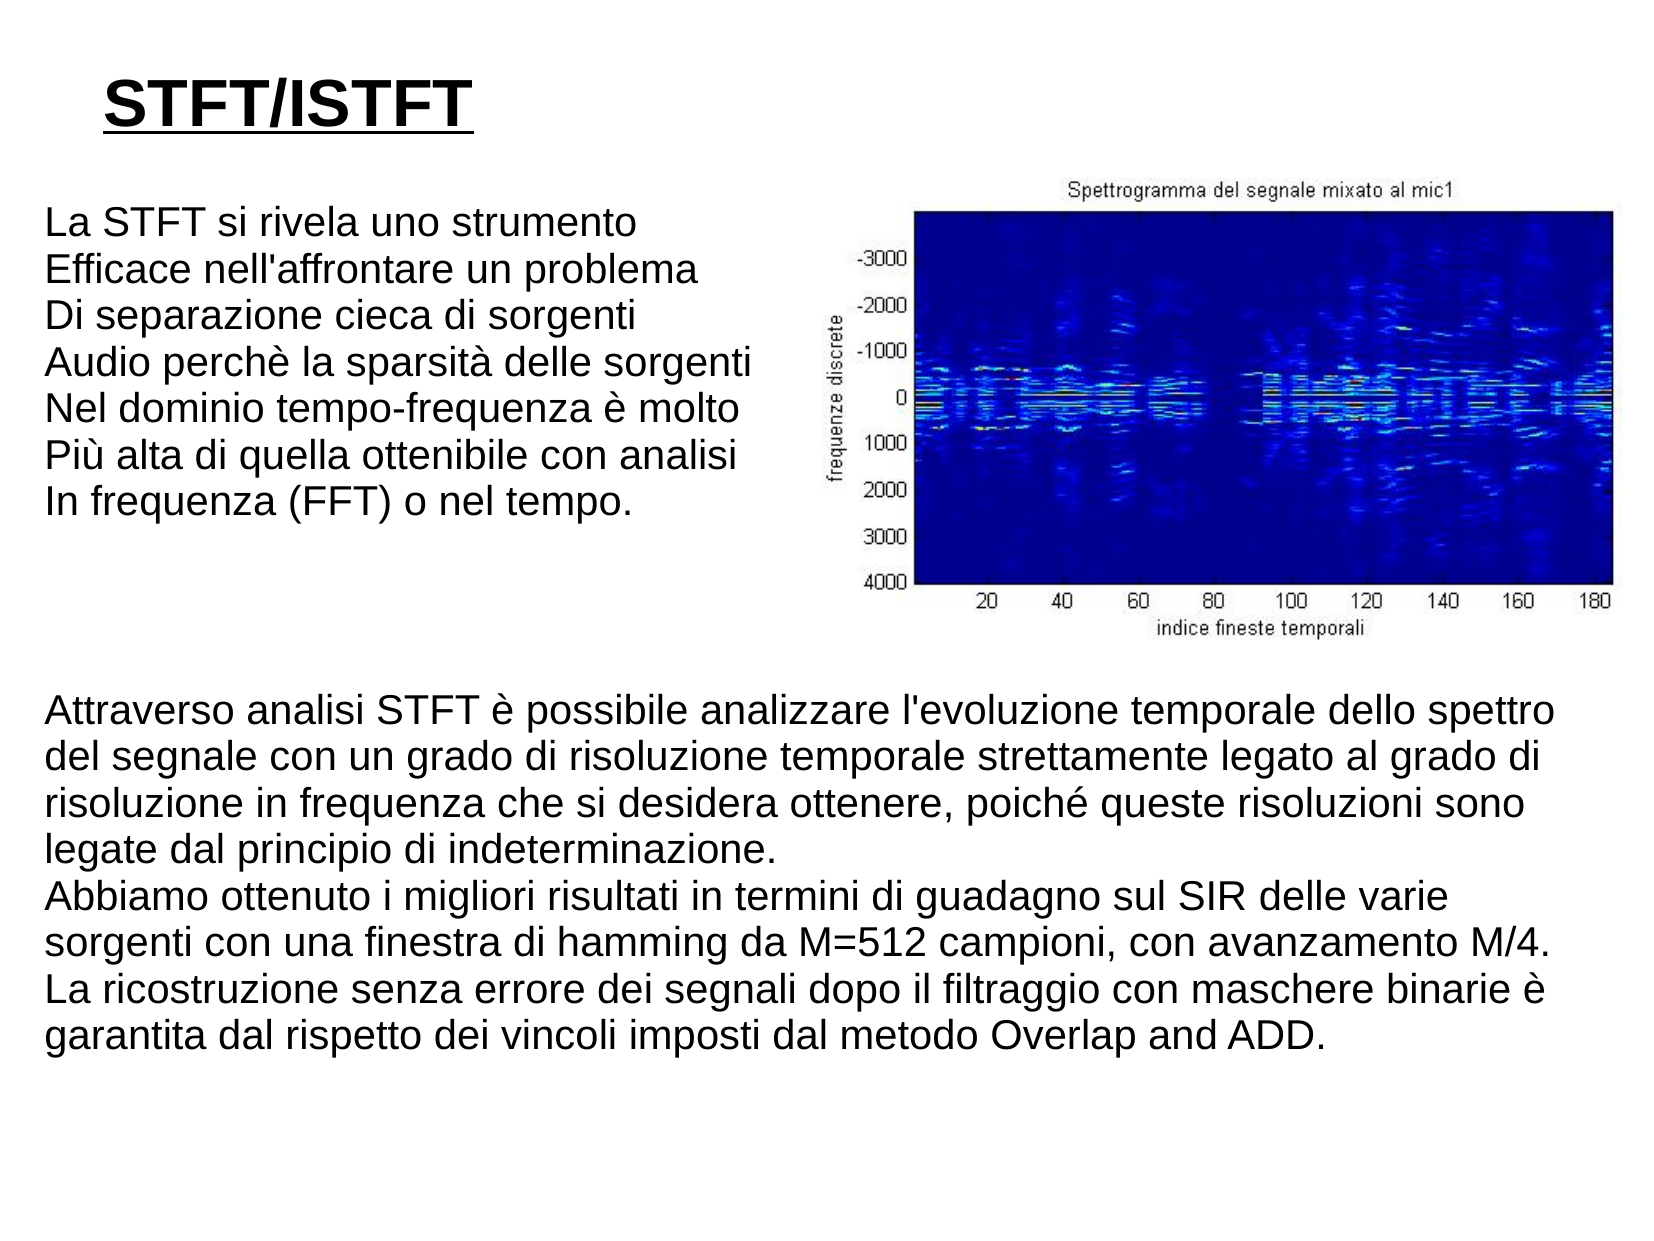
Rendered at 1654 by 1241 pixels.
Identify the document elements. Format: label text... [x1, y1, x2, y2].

picture [797, 177, 1654, 643]
text_box Attraverso analisi STFT è possibile analizzare l'evoluzione temporale dello spettro del segnale con un grado di risoluzione temporale strettamente legato al grado di risoluzione in frequenza che si desidera ottenere, poiché queste risoluzioni sono legate dal principio di indeterminazione. Abbiamo ottenuto i migliori risultati in termini di guadagno sul SIR delle varie sorgenti con una finestra di hamming da M=512 campioni, con avanzamento M/4. La ricostruzione senza errore dei segnali dopo il filtraggio con maschere binarie è garantita dal rispetto dei vincoli imposti dal metodo Overlap and ADD. [29, 679, 1625, 1069]
text_box La STFT si rivela uno strumento Efficace nell'affrontare un problema Di separazione cieca di sorgenti Audio perchè la sparsità delle sorgenti Nel dominio tempo-frequenza è molto Più alta di quella ottenibile con analisi In frequenza (FFT) o nel tempo. [29, 191, 827, 679]
text_box STFT/ISTFT [88, 59, 562, 149]
